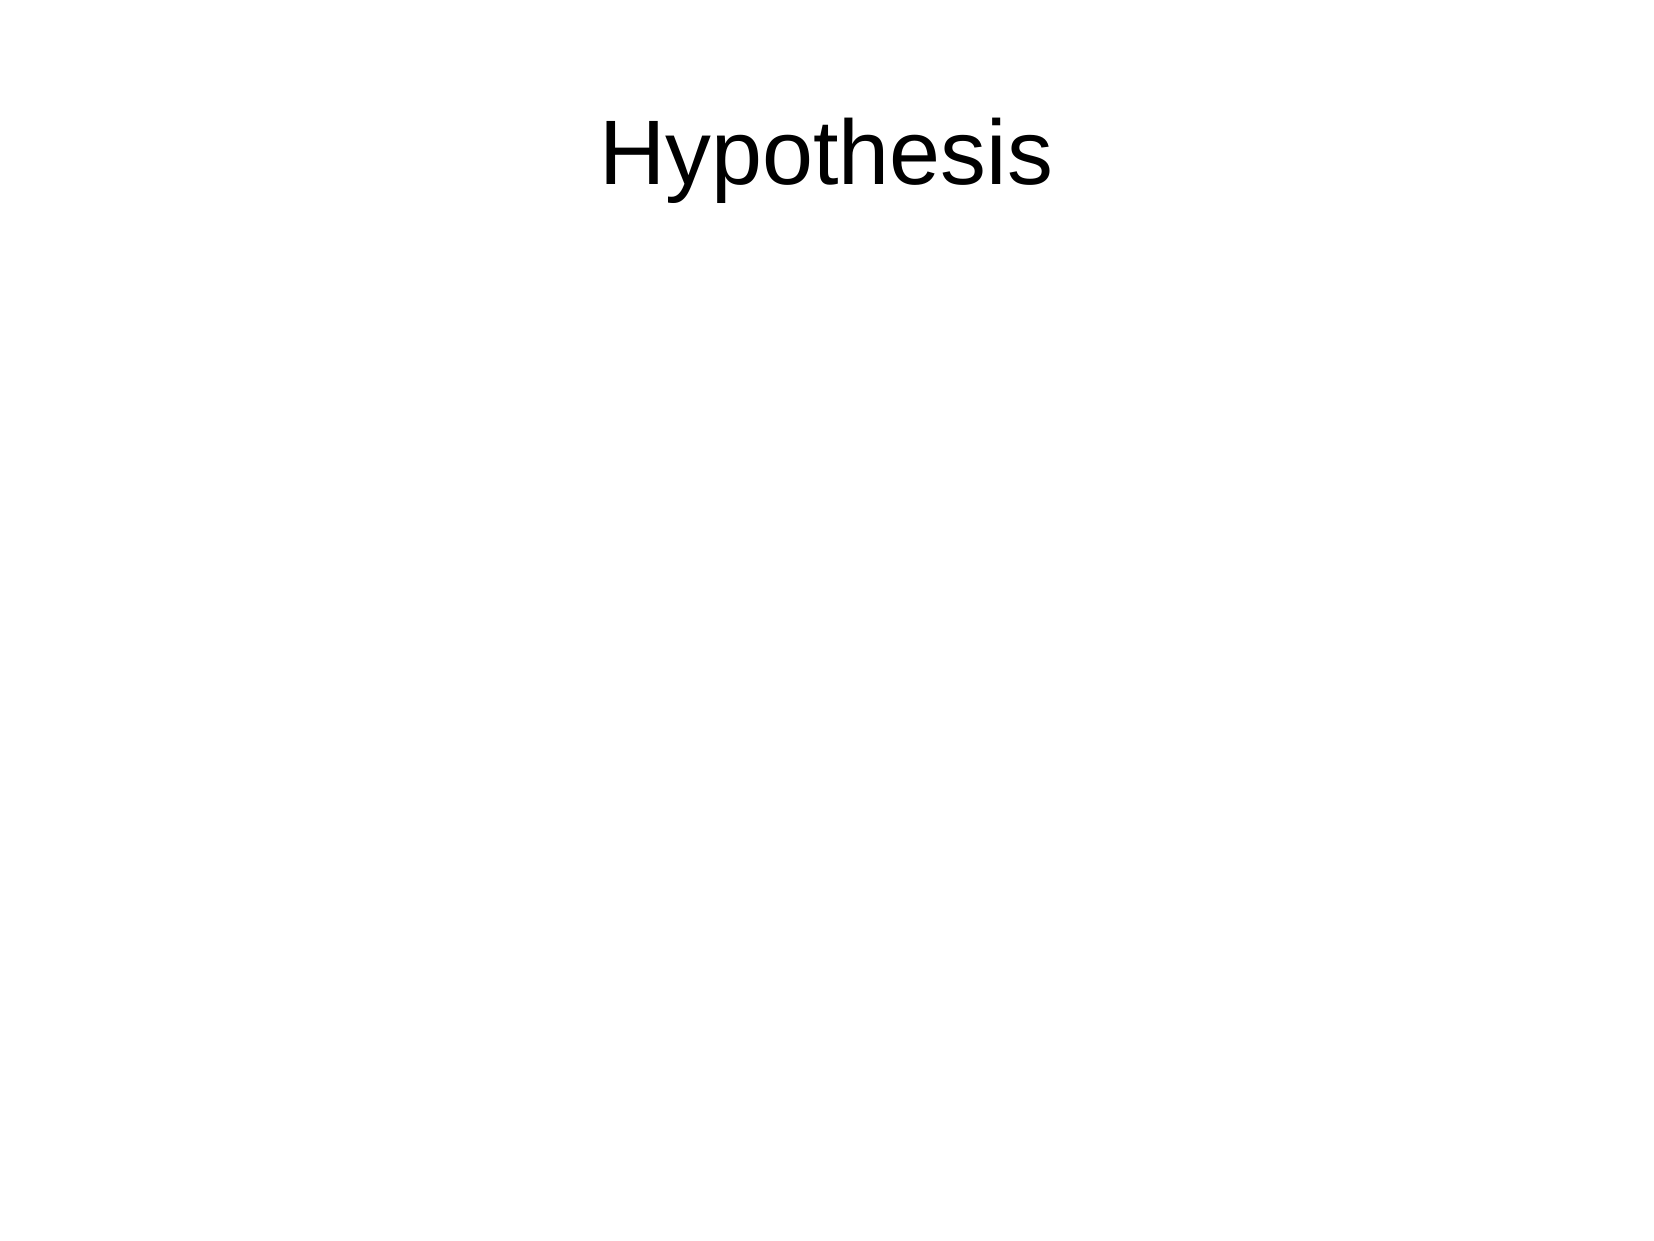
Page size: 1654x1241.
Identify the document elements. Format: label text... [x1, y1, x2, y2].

title Hypothesis [82, 49, 1571, 257]
